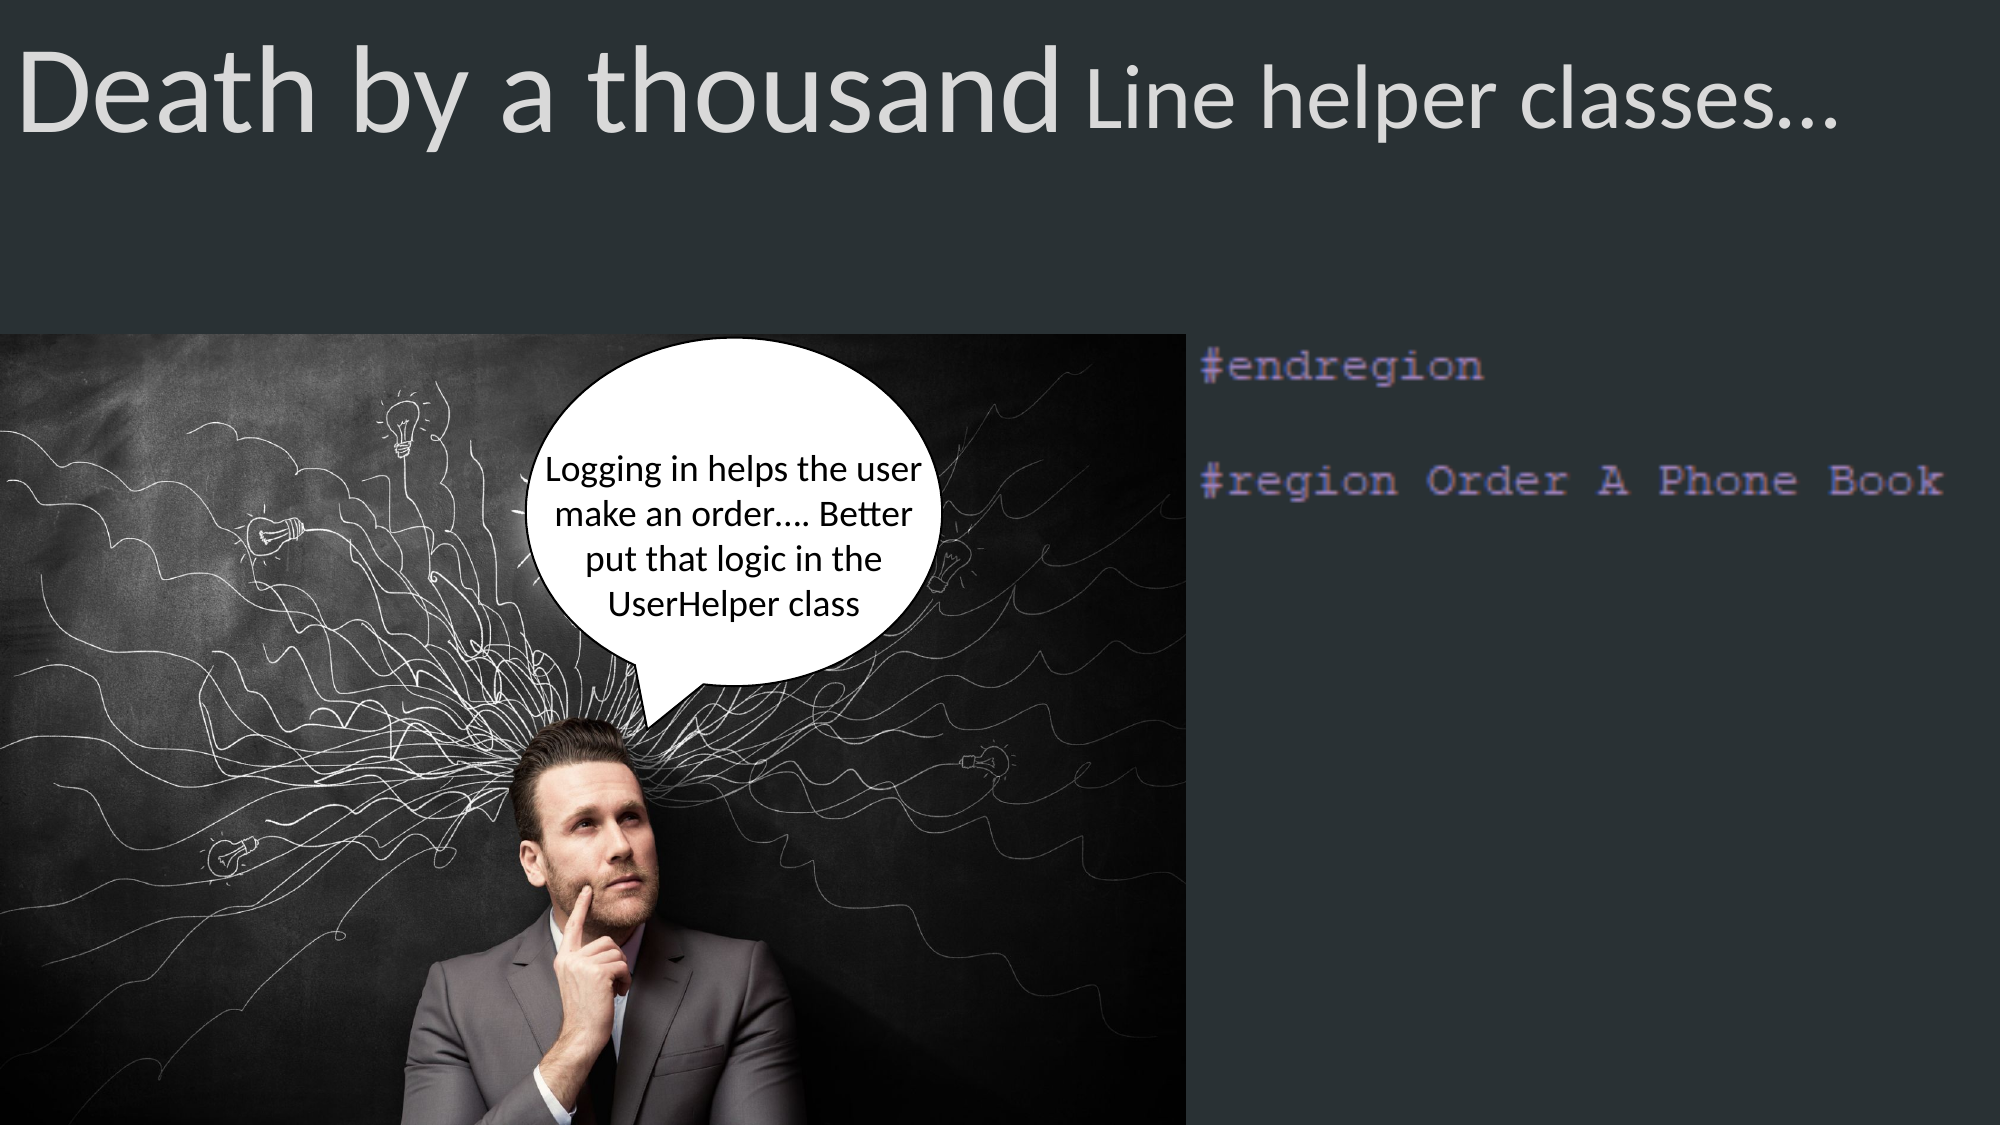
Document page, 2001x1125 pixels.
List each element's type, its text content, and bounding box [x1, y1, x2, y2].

text_box Line helper classes… [1069, 28, 1864, 156]
text_box Logging in helps the user make an order…. Better put that logic in the UserHelper class [525, 337, 943, 730]
text_box Death by a thousand [0, 0, 1432, 167]
picture [0, 316, 2000, 1125]
